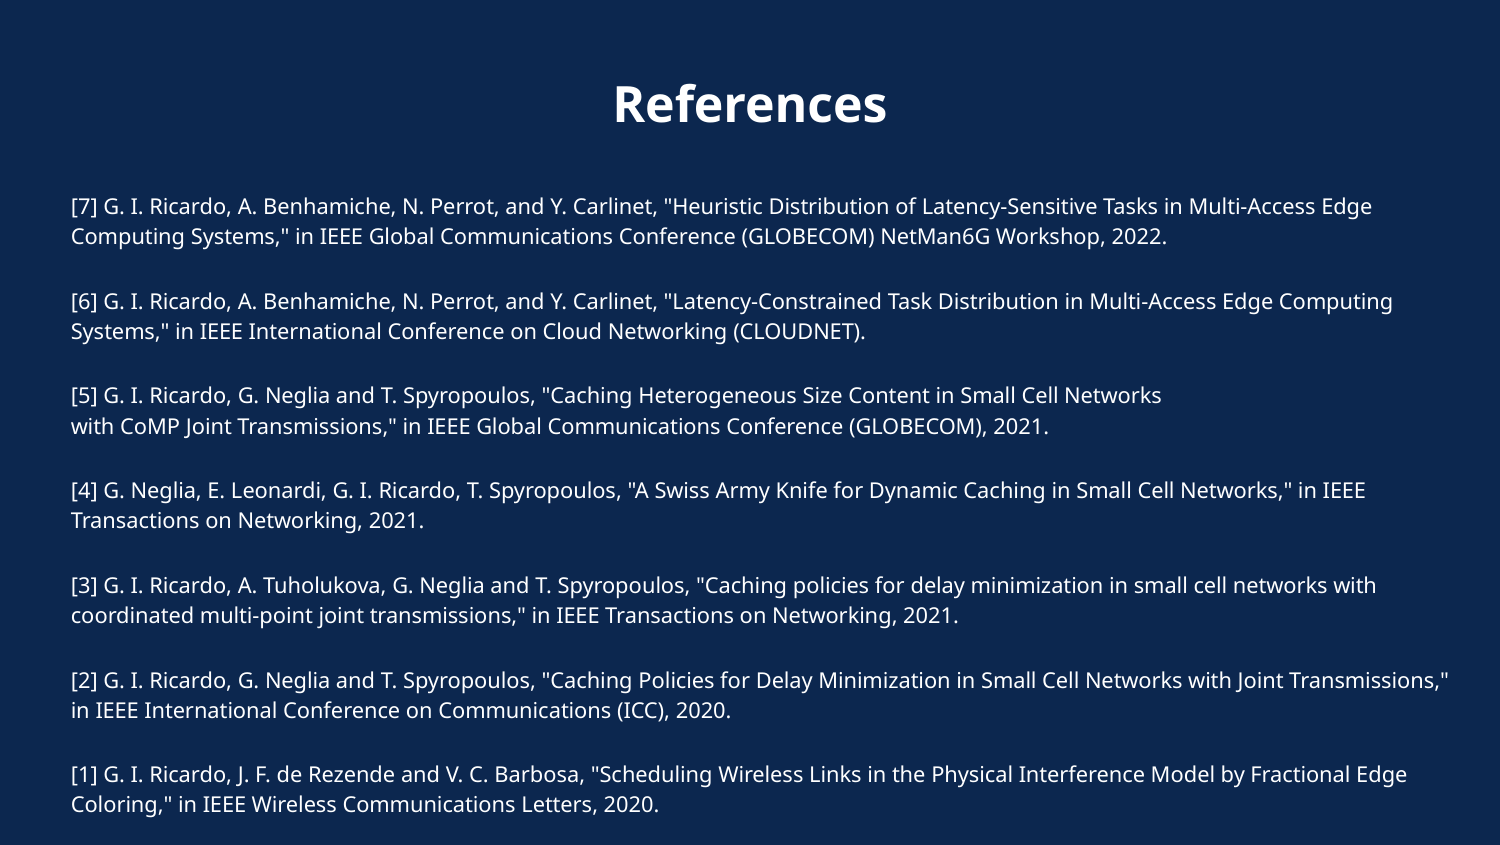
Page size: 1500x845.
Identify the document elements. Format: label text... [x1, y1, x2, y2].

title References [322, 57, 1178, 213]
list [7] G. I. Ricardo, A. Benhamiche, N. Perrot, and Y. Carlinet, "Heuristic Distribution of Latency-Sensitive Tasks in Multi-Access Edge Computing Systems," in IEEE Global Communications Conference (GLOBECOM) NetMan6G Workshop, 2022. [6] G. I. Ricardo, A. Benhamiche, N. Perrot, and Y. Carlinet, "Latency-Constrained Task Distribution in Multi-Access Edge Computing Systems," in IEEE International Conference on Cloud Networking (CLOUDNET). [5] G. I. Ricardo, G. Neglia and T. Spyropoulos, "Caching Heterogeneous Size Content in Small Cell Networks with CoMP Joint Transmissions," in IEEE Global Communications Conference (GLOBECOM), 2021. [4] G. Neglia, E. Leonardi, G. I. Ricardo, T. Spyropoulos, "A Swiss Army Knife for Dynamic Caching in Small Cell Networks," in IEEE Transactions on Networking, 2021. [3] G. I. Ricardo, A. Tuholukova, G. Neglia and T. Spyropoulos, "Caching policies for delay minimization in small cell networks with coordinated multi-point joint transmissions," in IEEE Transactions on Networking, 2021. [2] G. I. Ricardo, G. Neglia and T. Spyropoulos, "Caching Policies for Delay Minimization in Small Cell Networks with Joint Transmissions," in IEEE International Conference on Communications (ICC), 2020. [1] G. I. Ricardo, J. F. de Rezende and V. C. Barbosa, "Scheduling Wireless Links in the Physical Interference Model by Fractional Edge Coloring," in IEEE Wireless Communications Letters, 2020. [42, 173, 1463, 751]
